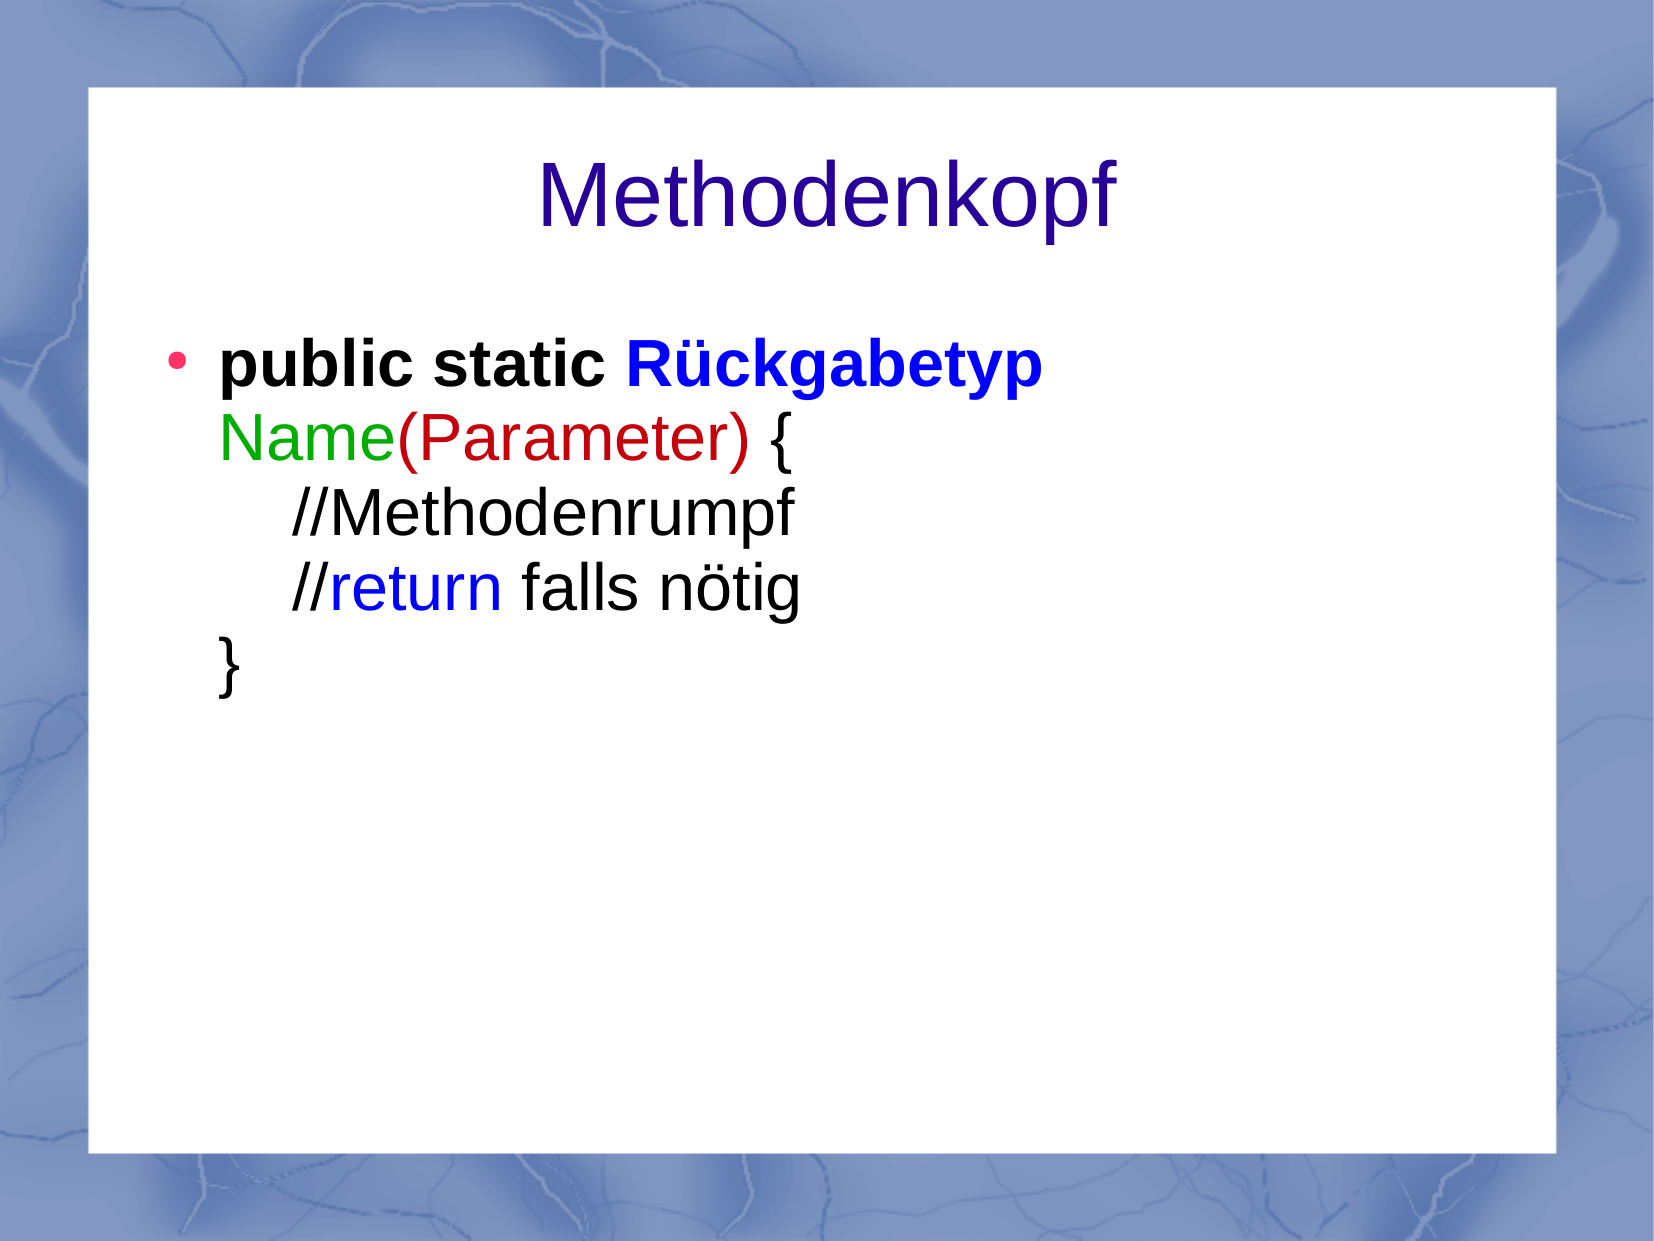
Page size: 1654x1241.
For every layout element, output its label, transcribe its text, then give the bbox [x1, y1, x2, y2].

title Methodenkopf [118, 90, 1536, 298]
picture [0, 0, 1654, 1241]
list public static Rückgabetyp Name(Parameter) { //Methodenrumpf //return falls nötig } [147, 325, 1506, 1010]
